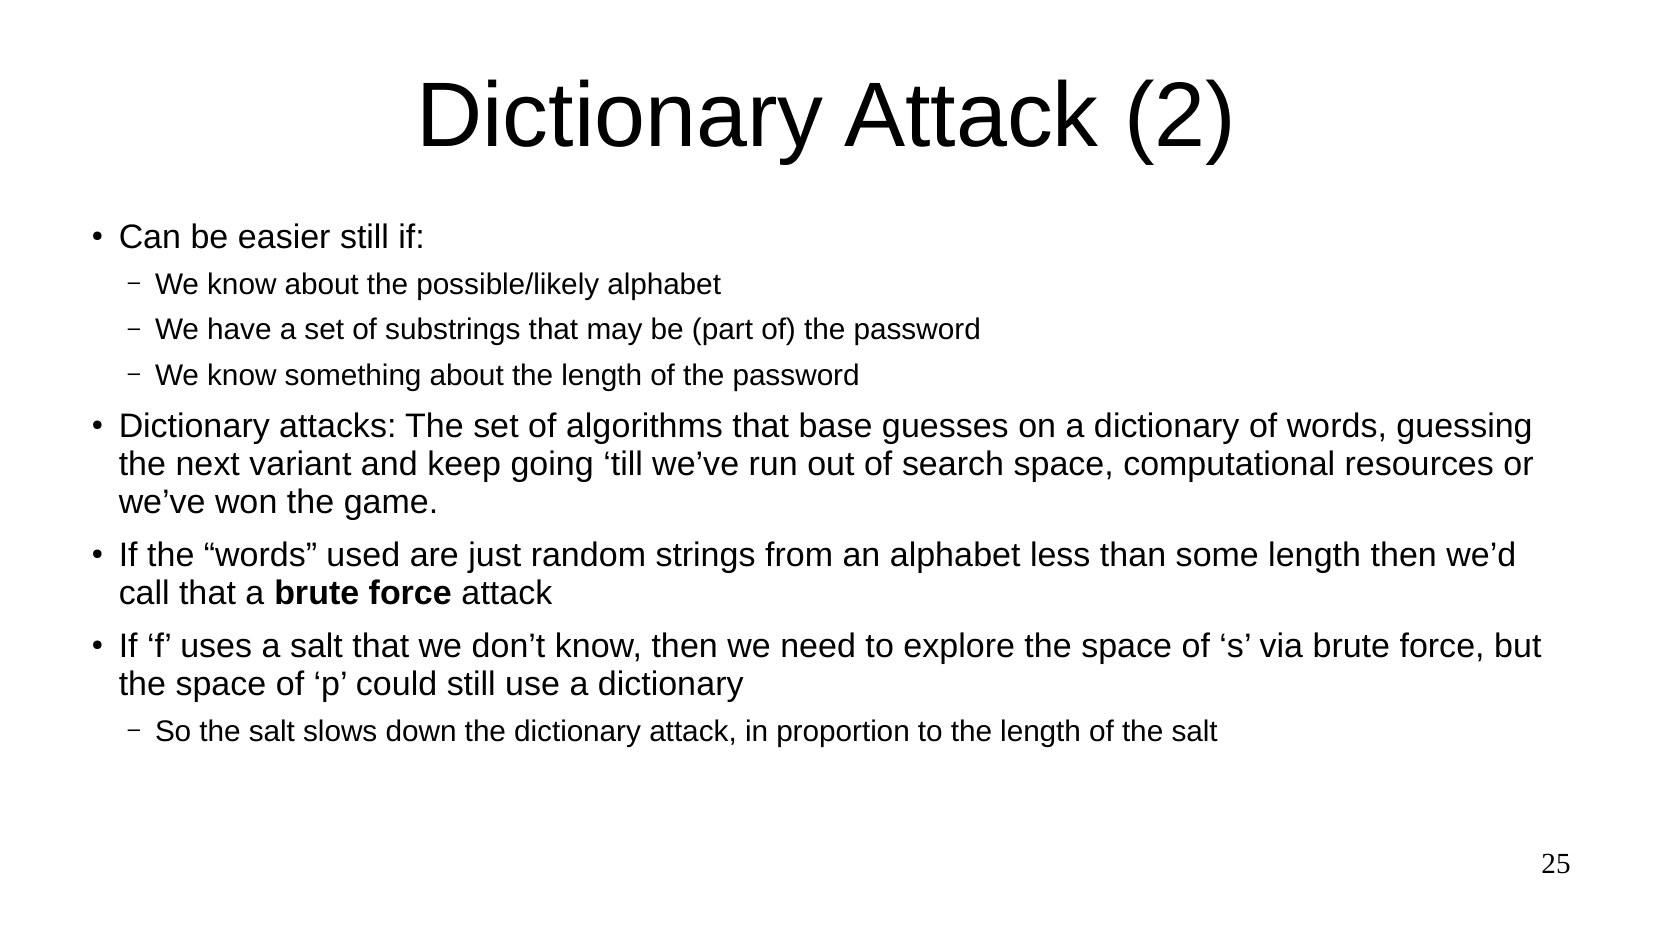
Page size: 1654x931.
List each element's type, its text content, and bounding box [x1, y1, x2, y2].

list Can be easier still if: We know about the possible/likely alphabet We have a set of substrings that may be (part of) the password We know something about the length of the password Dictionary attacks: The set of algorithms that base guesses on a dictionary of words, guessing the next variant and keep going ‘till we’ve run out of search space, computational resources or we’ve won the game. If the “words” used are just random strings from an alphabet less than some length then we’d call that a brute force attack If ‘f’ uses a salt that we don’t know, then we need to explore the space of ‘s’ via brute force, but the space of ‘p’ could still use a dictionary So the salt slows down the dictionary attack, in proportion to the length of the salt [82, 217, 1571, 758]
title Dictionary Attack (2) [82, 37, 1571, 193]
